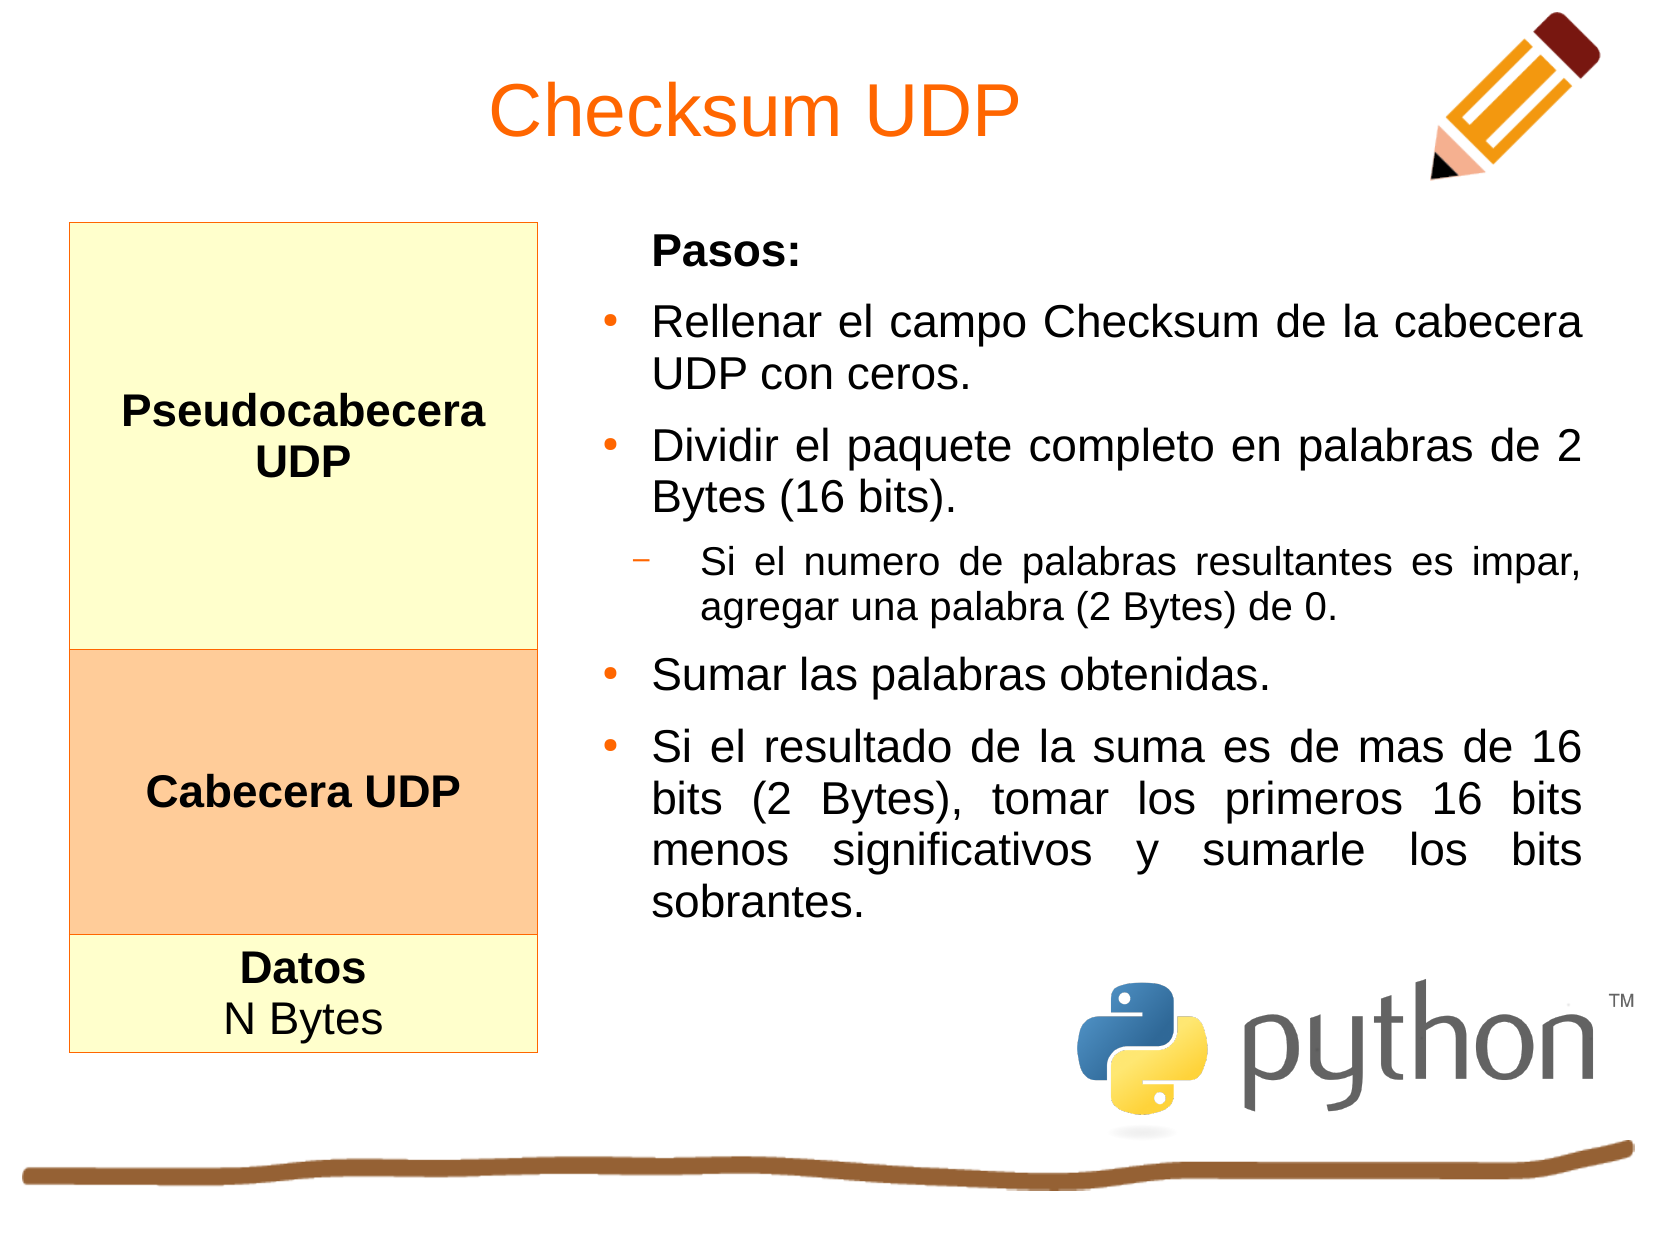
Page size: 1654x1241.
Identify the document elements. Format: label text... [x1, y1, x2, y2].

table_header Pseudocabecera UDP [70, 223, 537, 649]
table_cell Cabecera UDP [70, 650, 537, 934]
table_cell Datos N Bytes [70, 935, 537, 1052]
title Checksum UDP [82, 49, 1430, 172]
picture [1430, 12, 1601, 181]
picture [22, 970, 1647, 1191]
list Pasos: Rellenar el campo Checksum de la cabecera UDP con ceros. Dividir el paquete completo en palabras de 2 Bytes (16 bits). Si el numero de palabras resultantes es impar, agregar una palabra (2 Bytes) de 0. Sumar las palabras obtenidas. Si el resultado de la suma es de mas de 16 bits (2 Bytes), tomar los primeros 16 bits menos significativos y sumarle los bits sobrantes. [602, 224, 1583, 934]
